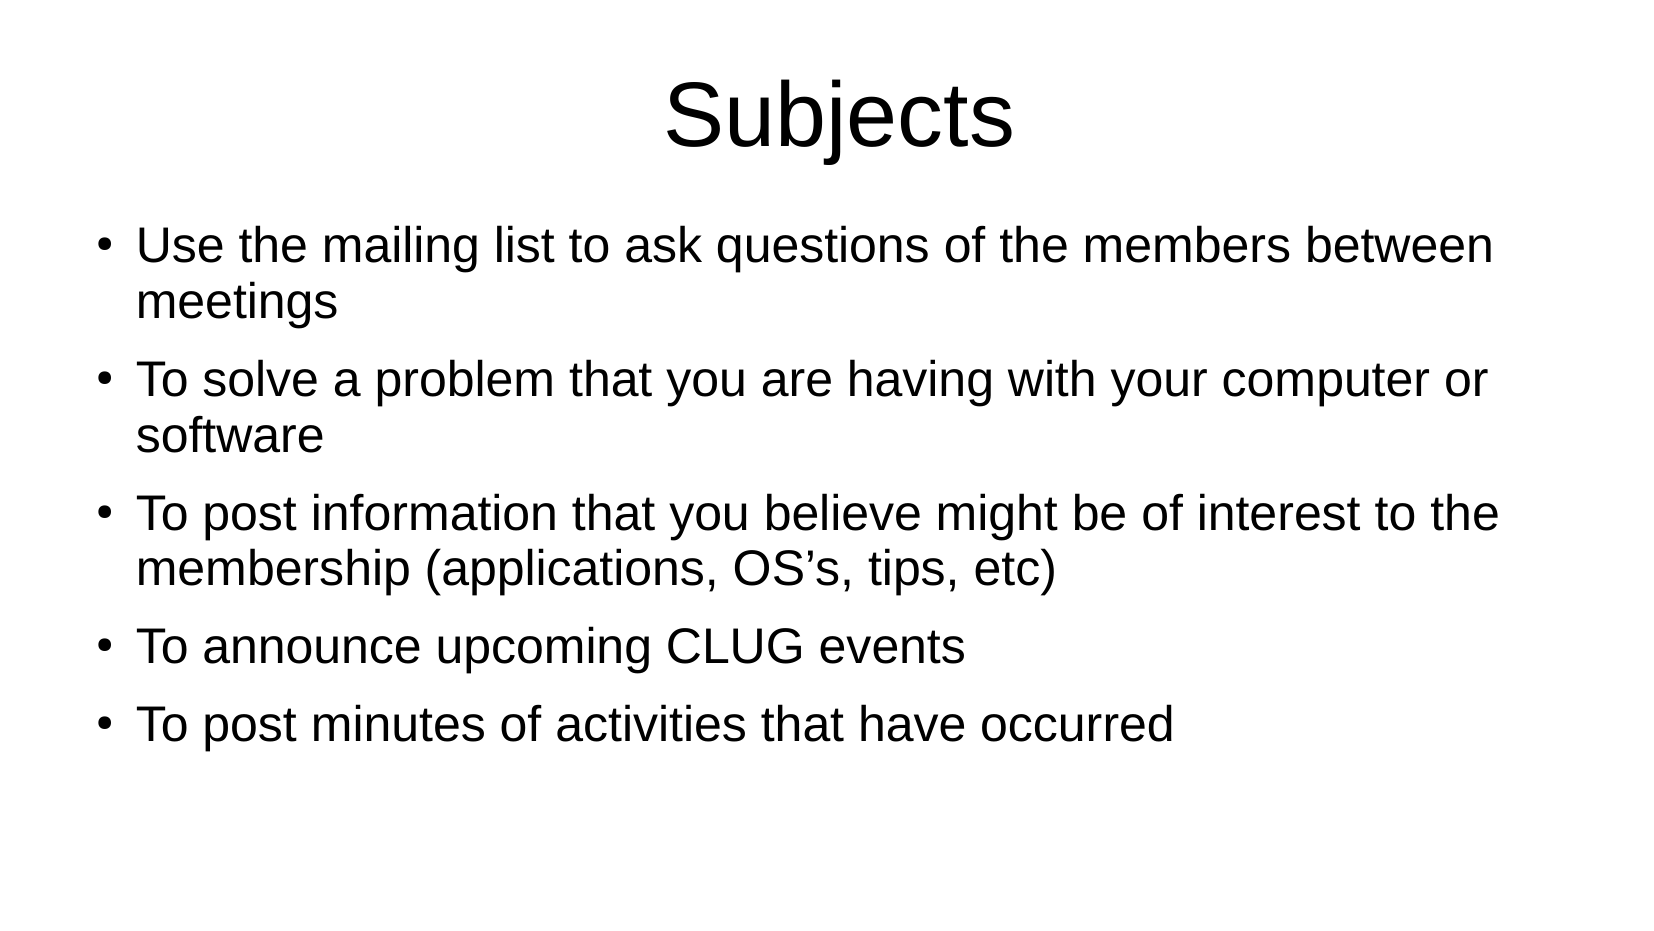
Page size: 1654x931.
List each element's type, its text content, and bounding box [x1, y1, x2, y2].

title Subjects [82, 37, 1571, 193]
list Use the mailing list to ask questions of the members between meetings To solve a problem that you are having with your computer or software To post information that you believe might be of interest to the membership (applications, OS’s, tips, etc) To announce upcoming CLUG events To post minutes of activities that have occurred [82, 217, 1571, 758]
